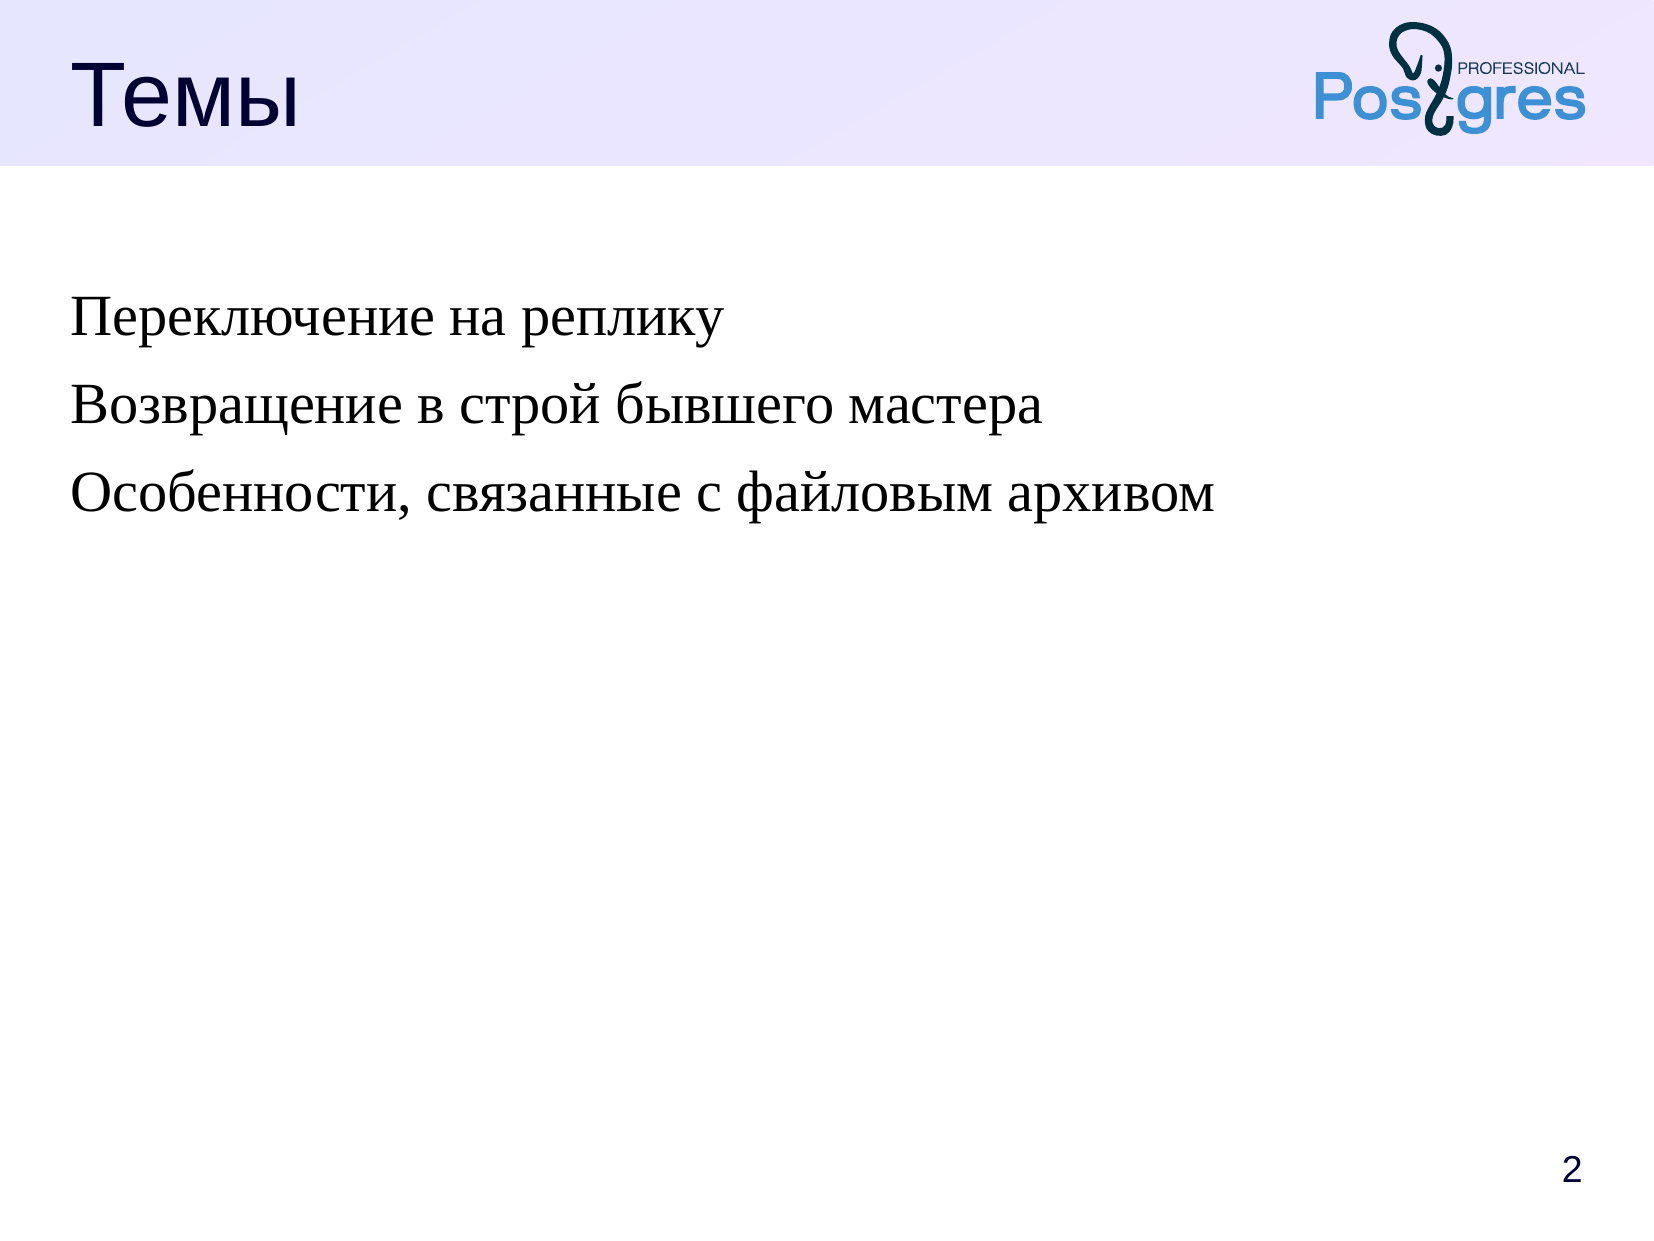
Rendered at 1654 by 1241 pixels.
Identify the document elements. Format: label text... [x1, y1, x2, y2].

title Темы [70, 43, 1241, 147]
list Переключение на реплику Возвращение в строй бывшего мастера Особенности, связанные с файловым архивом [70, 283, 1583, 1141]
